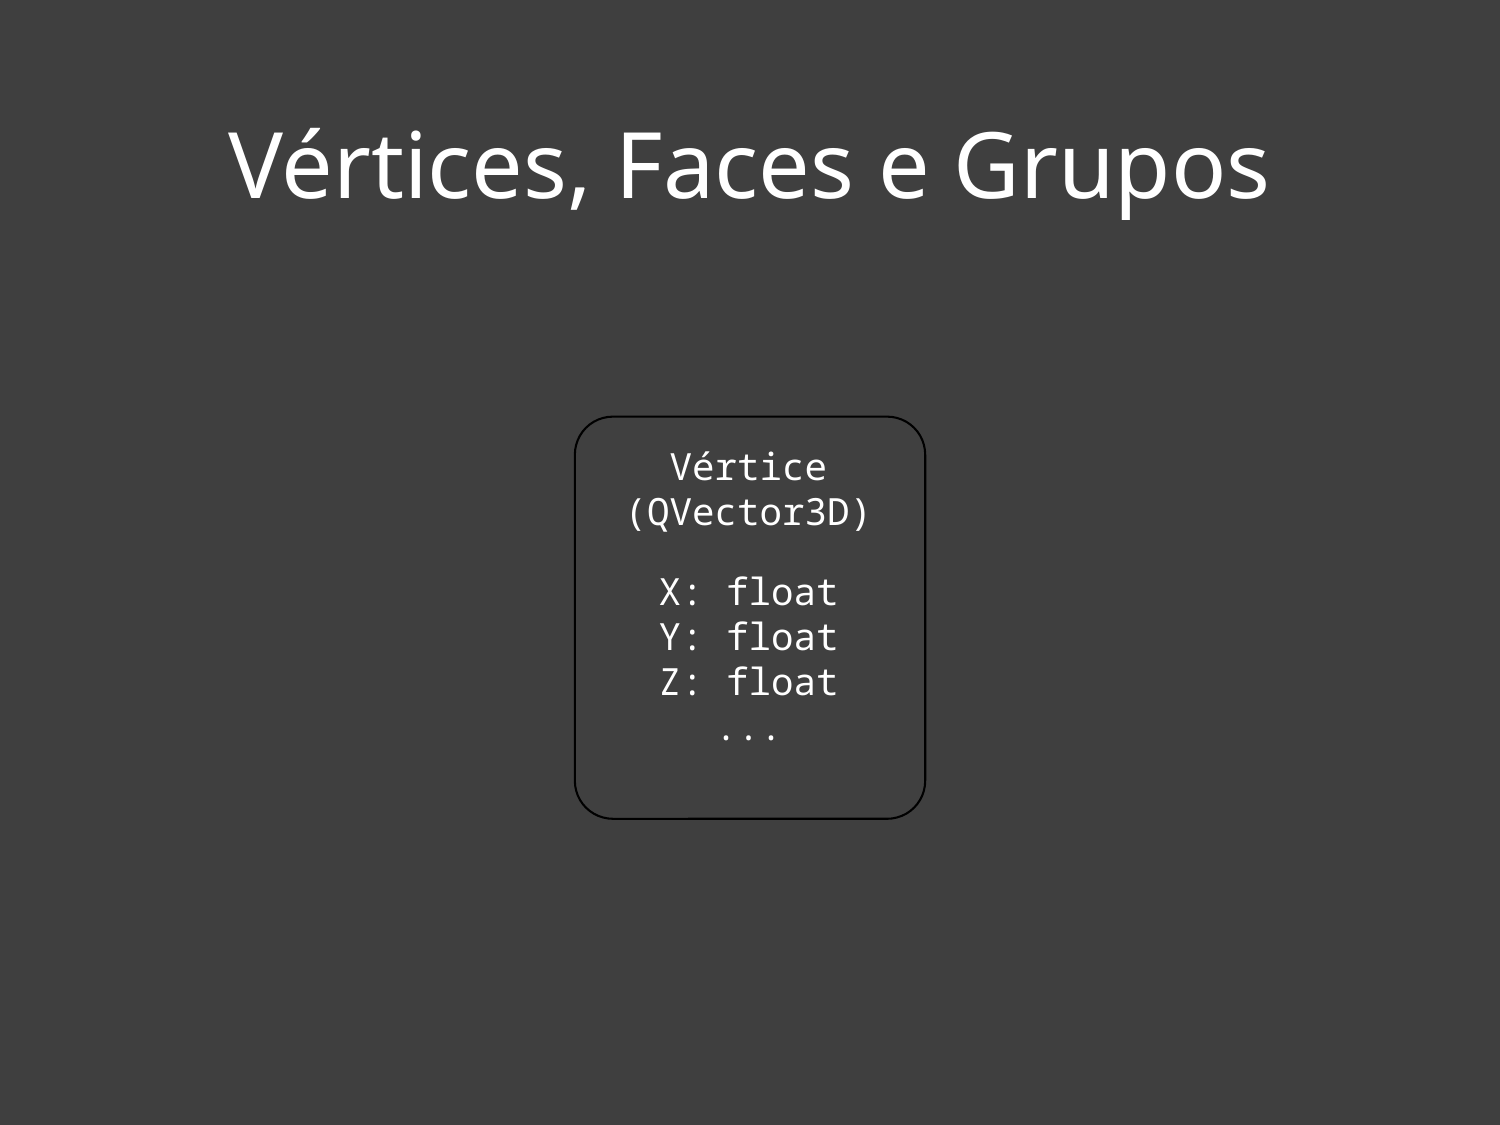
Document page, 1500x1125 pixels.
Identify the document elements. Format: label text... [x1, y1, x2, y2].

text_box Vértice (QVector3D) [590, 435, 907, 542]
title Vértices, Faces e Grupos [103, 59, 1397, 278]
text_box [574, 416, 926, 819]
text_box X: float Y: float Z: float ... [590, 560, 907, 758]
